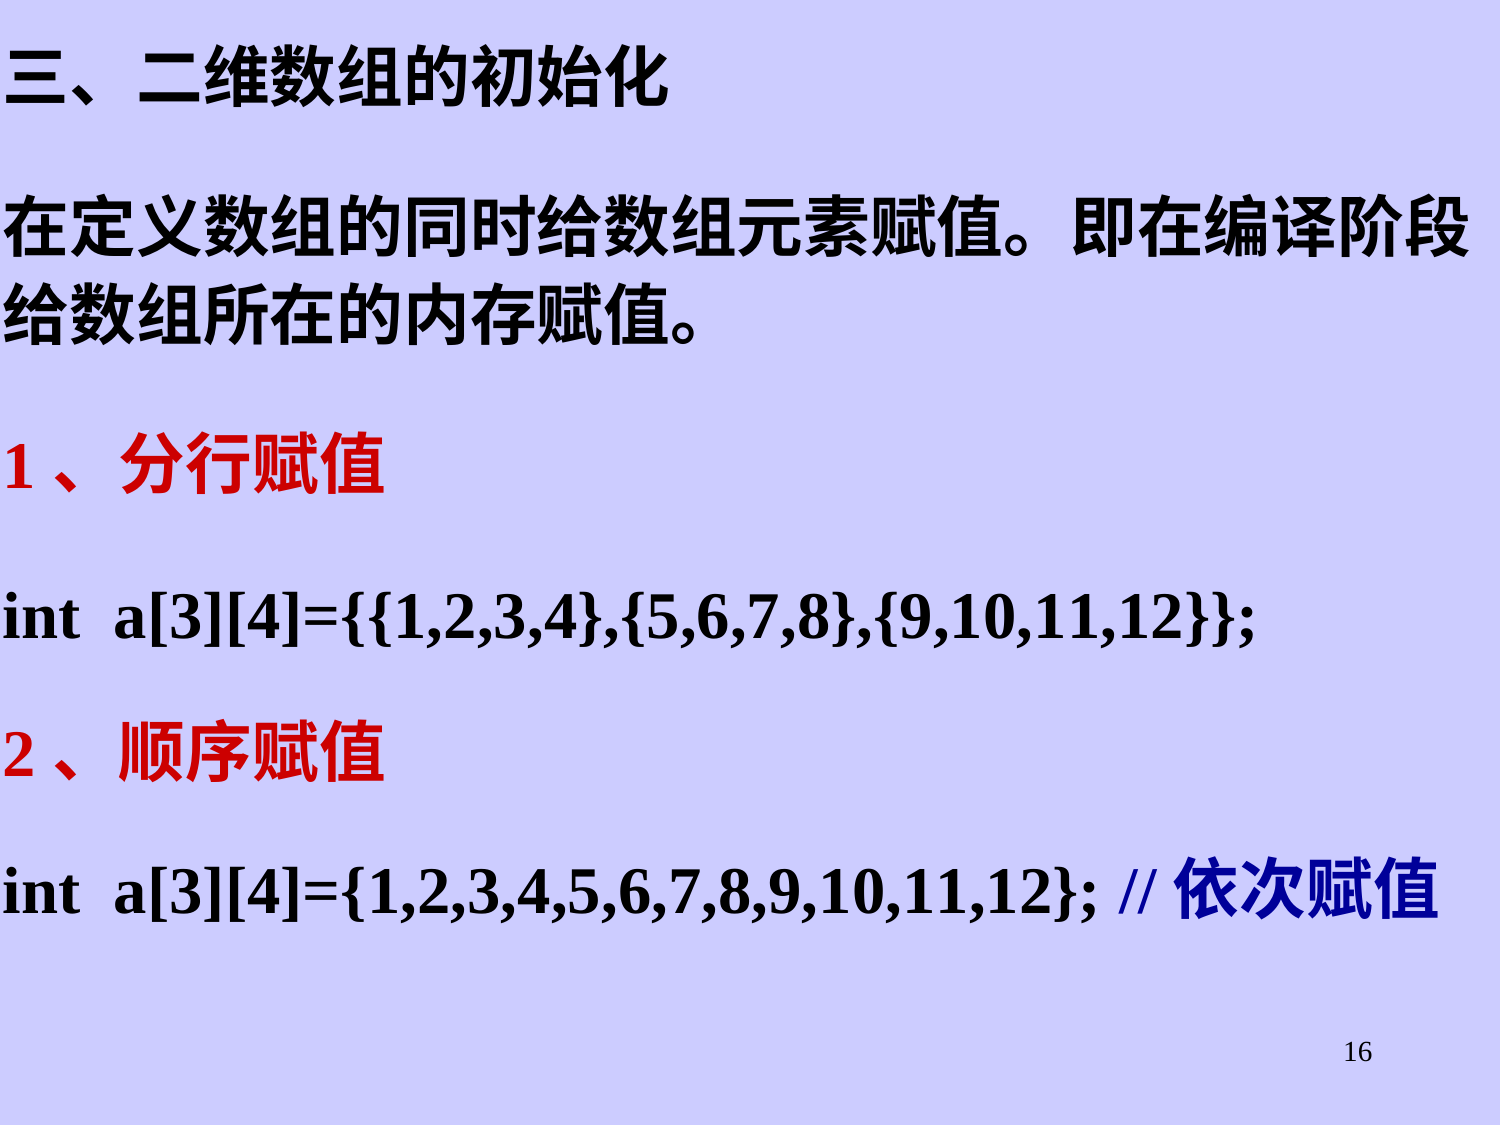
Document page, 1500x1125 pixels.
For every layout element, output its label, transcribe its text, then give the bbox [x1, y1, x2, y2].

text_box int a[3][4]={1,2,3,4,5,6,7,8,9,10,11,12}; //依次赋值 [0, 837, 1500, 930]
text_box 三、二维数组的初始化 [0, 24, 1500, 117]
text_box 2、顺序赋值 [0, 699, 1500, 792]
text_box 在定义数组的同时给数组元素赋值。即在编译阶段给数组所在的内存赋值。 [0, 174, 1500, 355]
text_box int a[3][4]={{1,2,3,4},{5,6,7,8},{9,10,11,12}}; [0, 562, 1500, 655]
text_box <编号> [1074, 1025, 1388, 1101]
text_box 1、分行赋值 [0, 412, 1500, 505]
